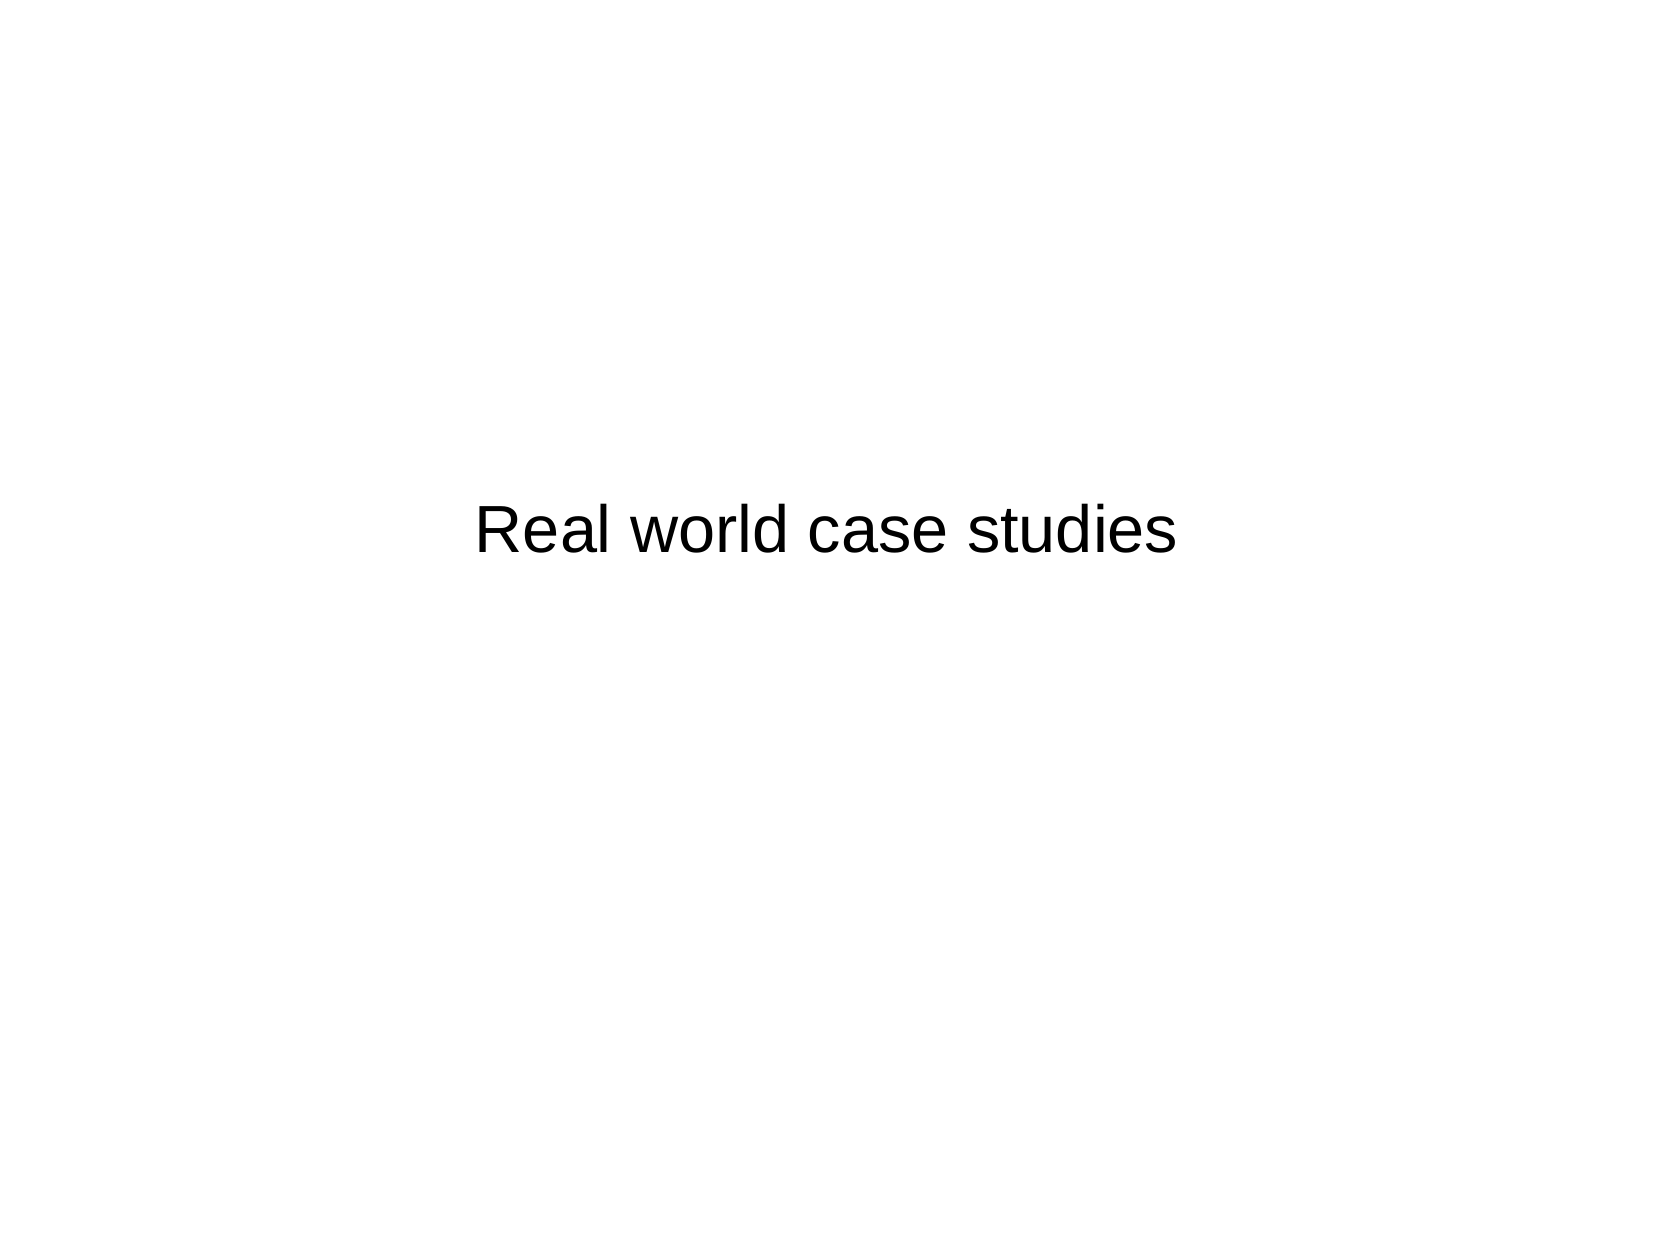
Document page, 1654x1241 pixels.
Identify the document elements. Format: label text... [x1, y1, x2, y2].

subtitle Real world case studies [82, 49, 1571, 1010]
